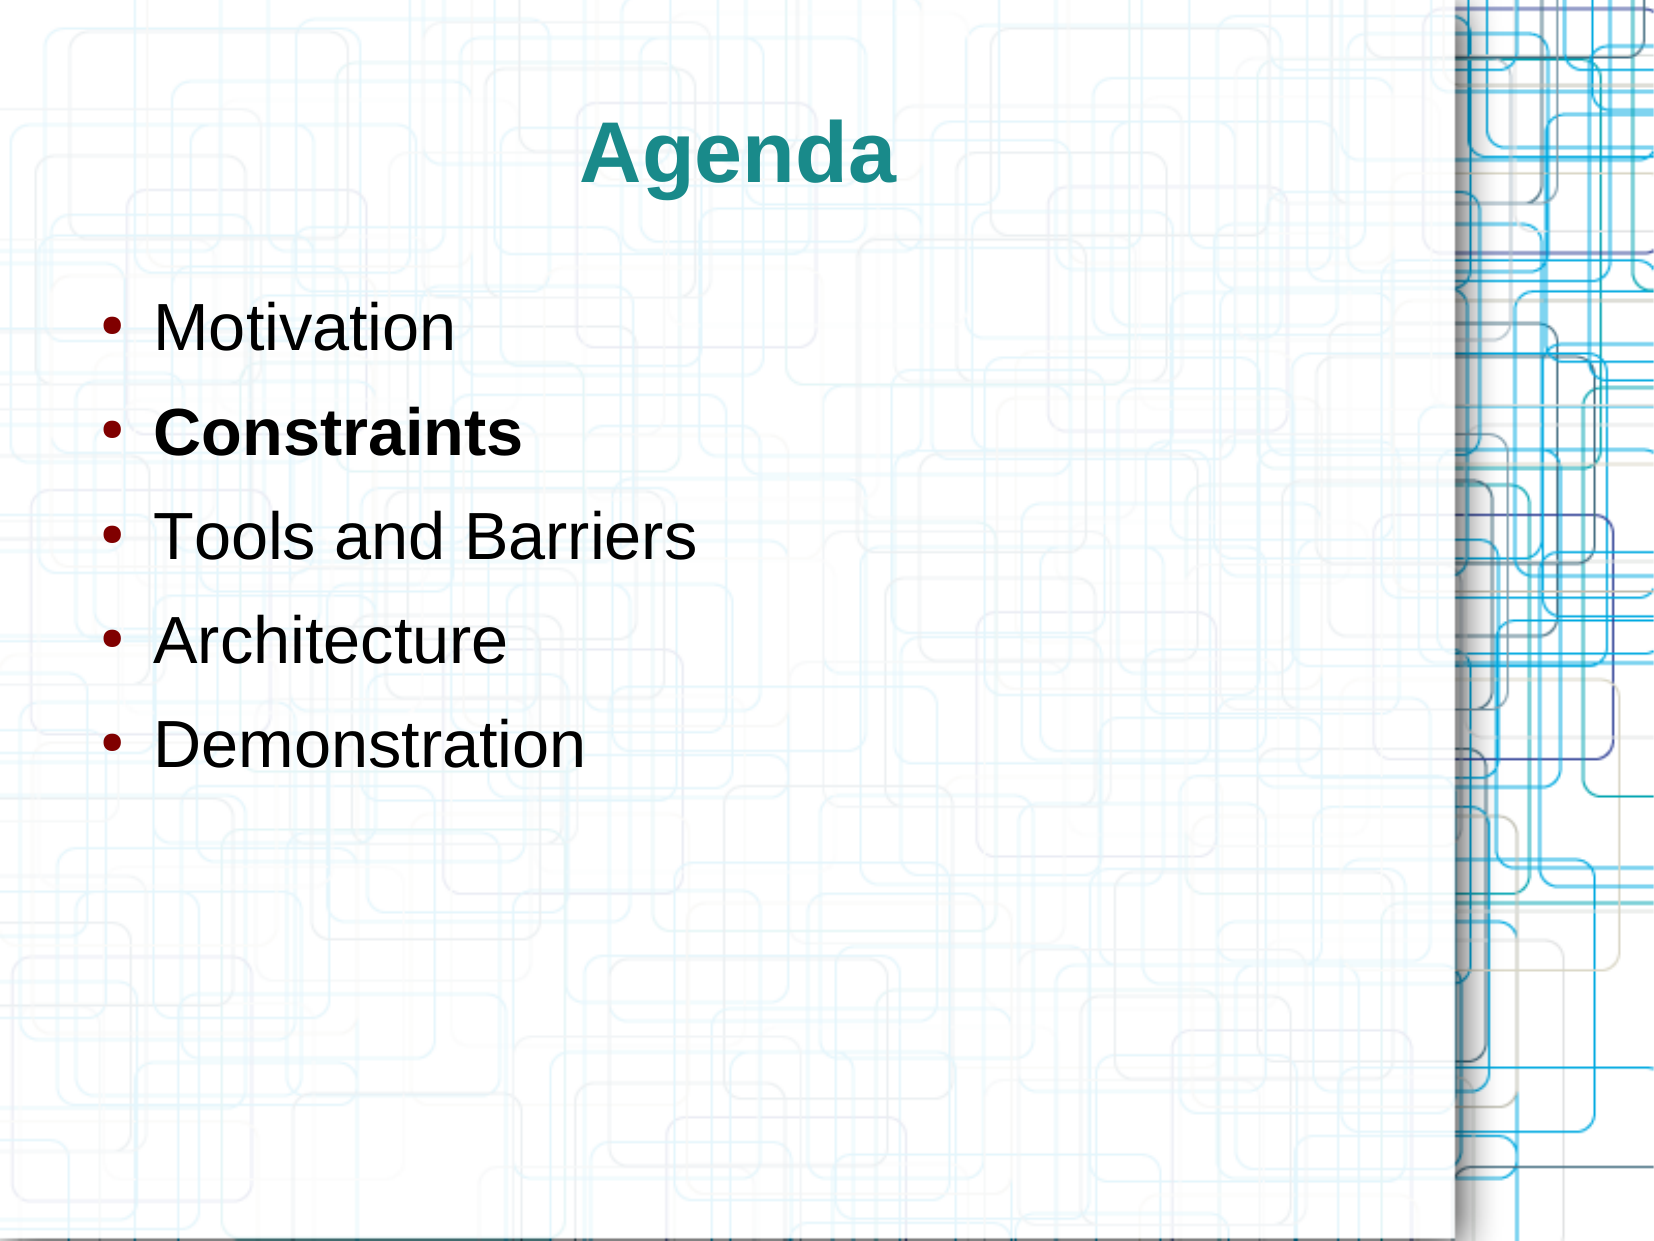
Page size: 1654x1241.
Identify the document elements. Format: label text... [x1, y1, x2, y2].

list Motivation Constraints Tools and Barriers Architecture Demonstration [82, 290, 1418, 1010]
title Agenda [59, 49, 1418, 257]
picture [0, 0, 1654, 1241]
